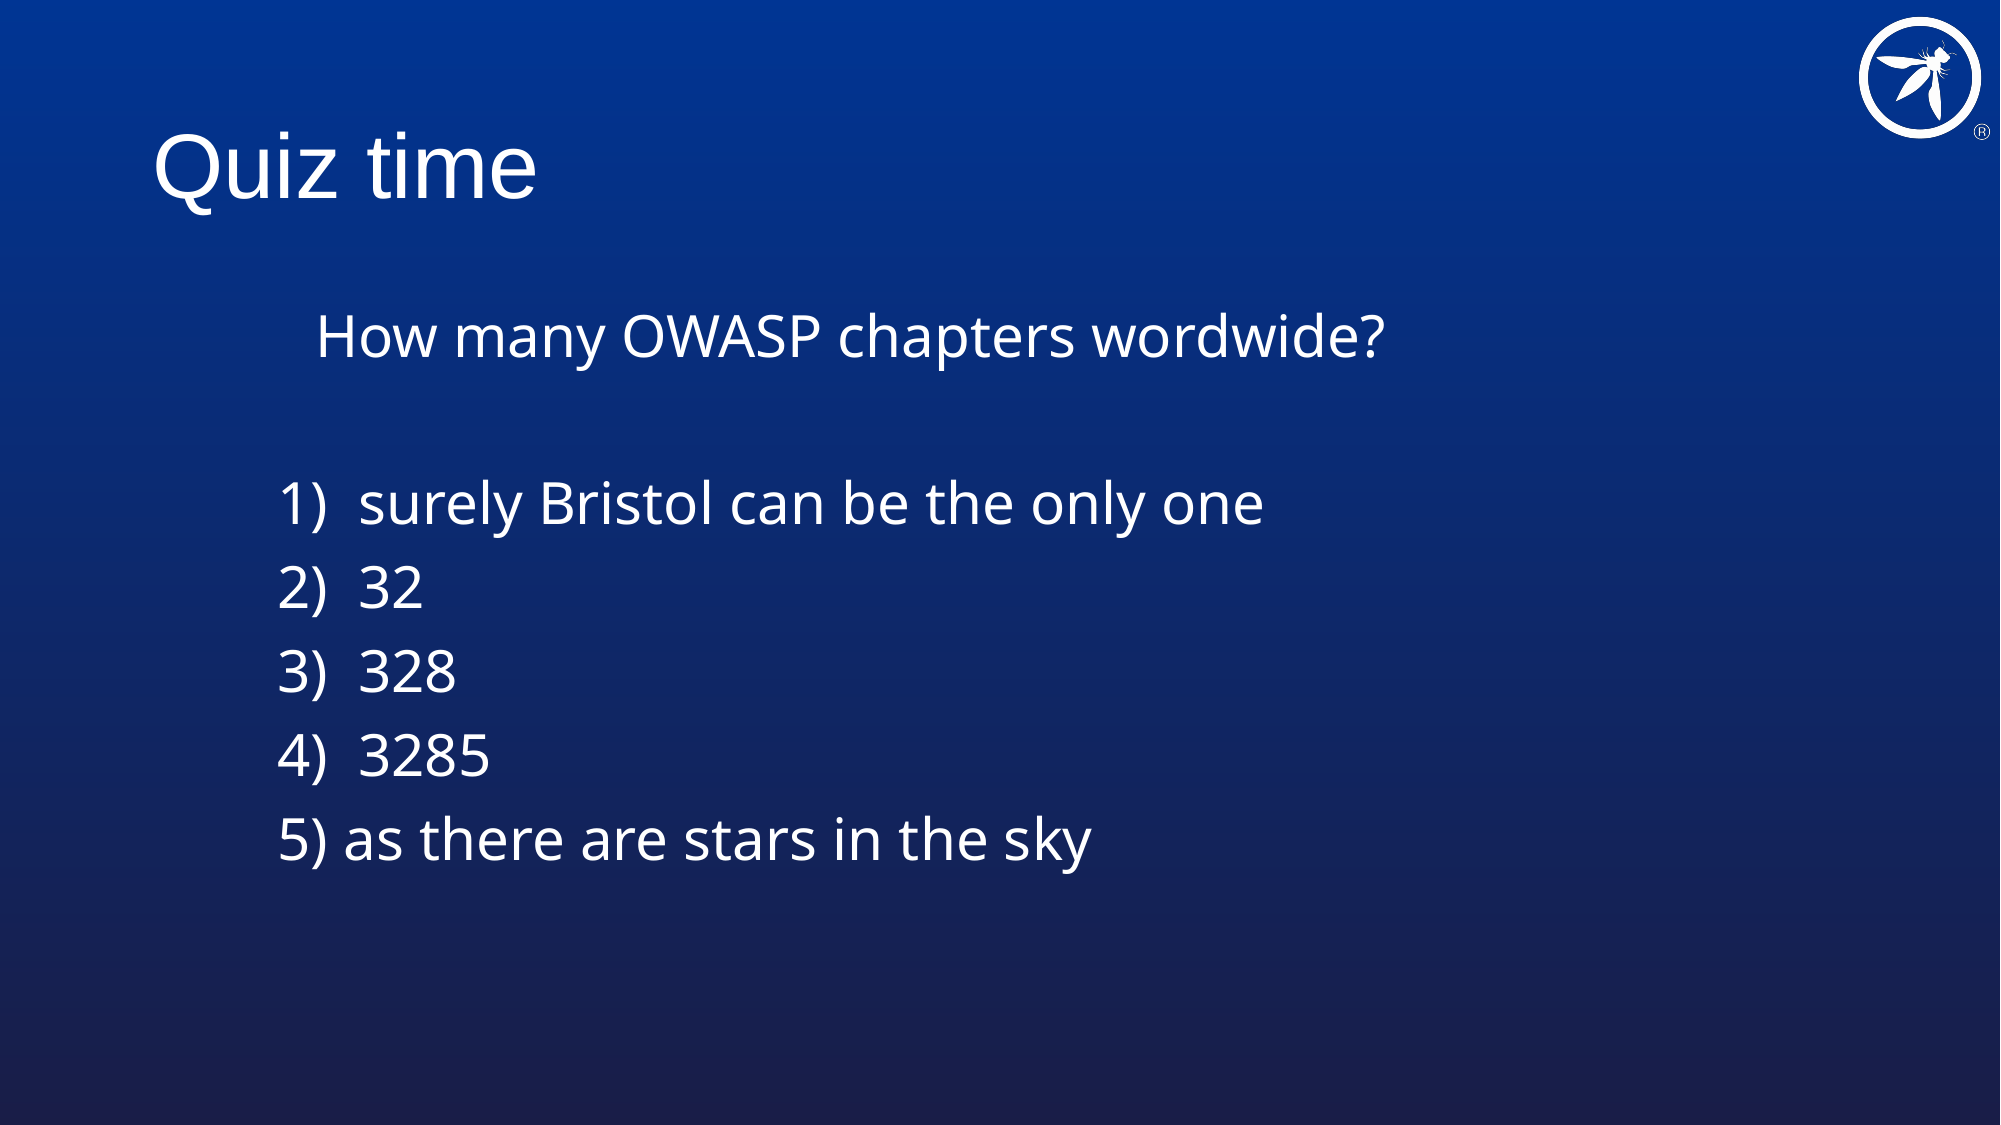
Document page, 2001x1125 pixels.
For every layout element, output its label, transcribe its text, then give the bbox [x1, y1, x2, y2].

picture [1797, 0, 2001, 200]
title Quiz time [137, 59, 1863, 278]
list How many OWASP chapters wordwide? surely Bristol can be the only one 32 328 3285 as there are stars in the sky [262, 299, 1726, 1014]
